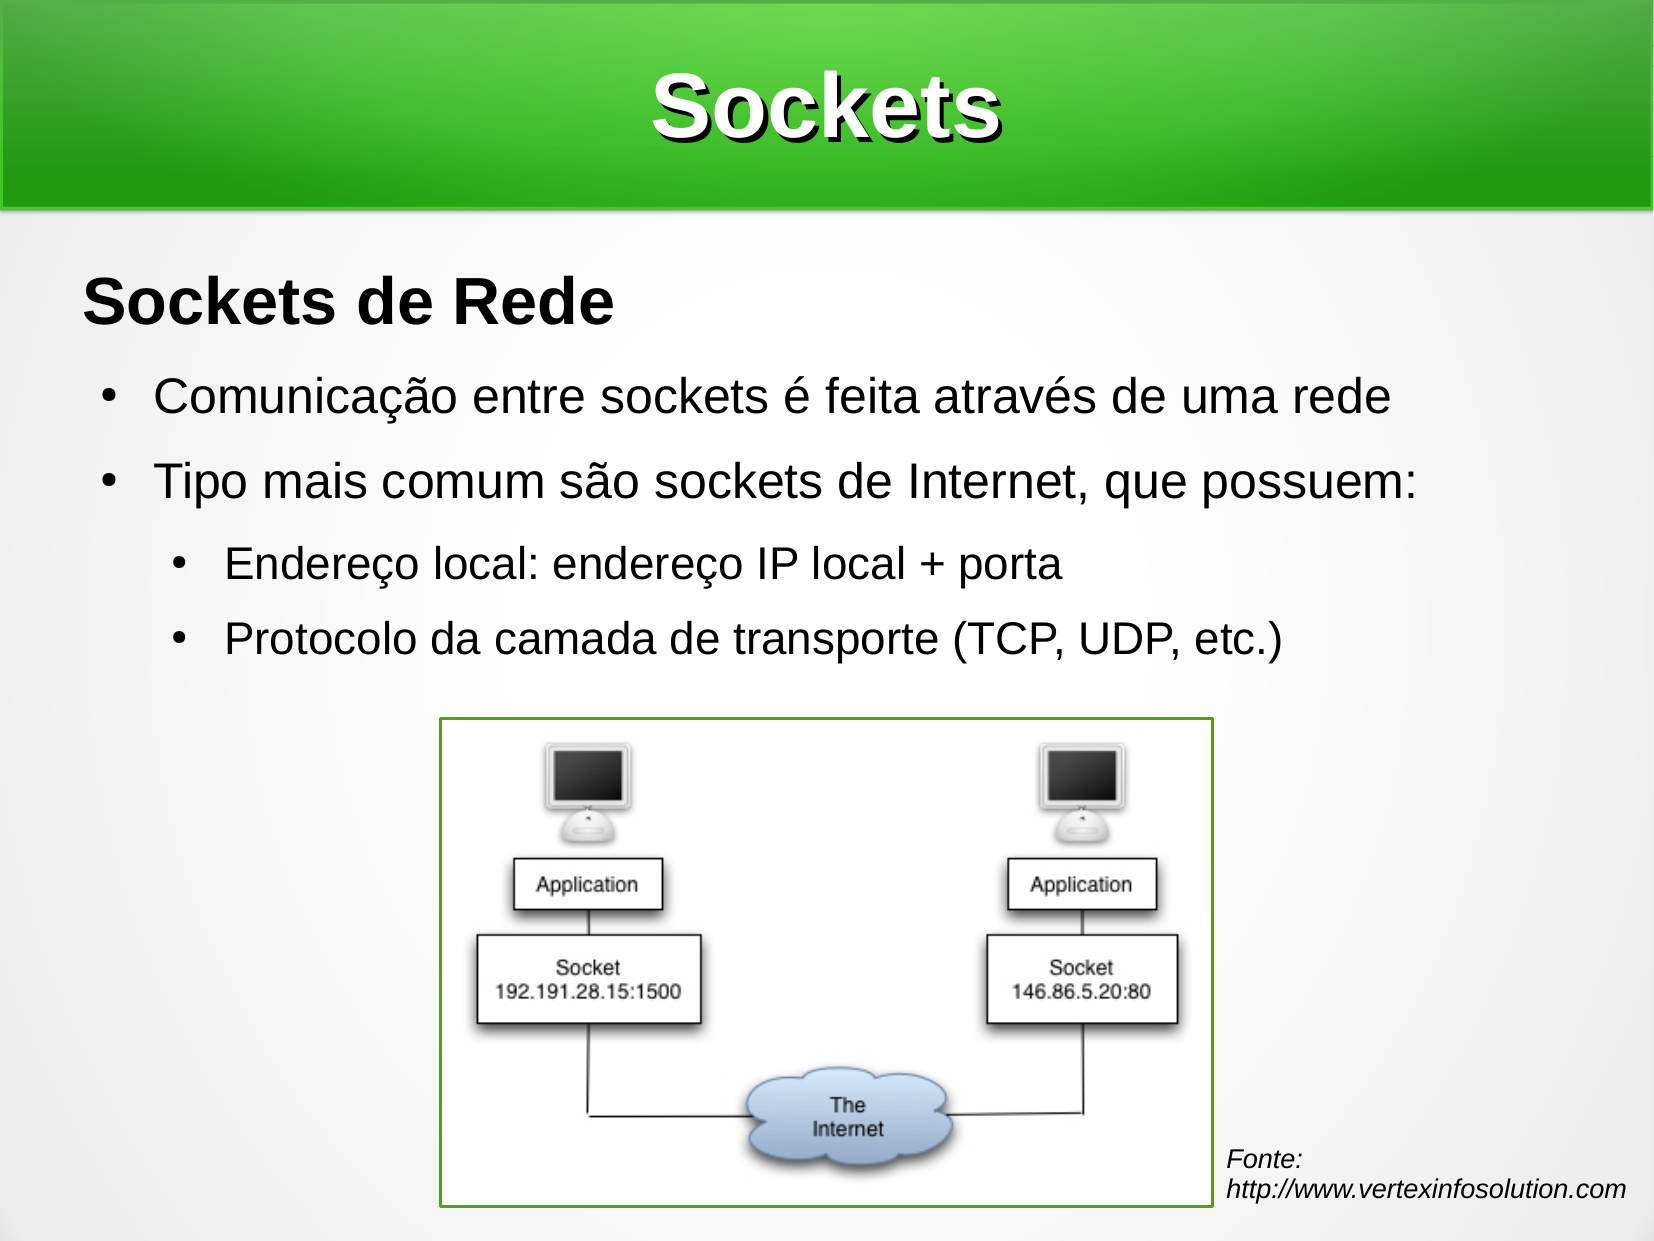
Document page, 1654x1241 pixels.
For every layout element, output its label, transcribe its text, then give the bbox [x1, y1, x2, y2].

list Sockets de Rede Comunicação entre sockets é feita através de uma rede Tipo mais comum são sockets de Internet, que possuem: Endereço local: endereço IP local + porta Protocolo da camada de transporte (TCP, UDP, etc.) [82, 263, 1571, 1171]
title Sockets [82, 35, 1571, 178]
text_box Fonte: http://www.vertexinfosolution.com [1211, 1136, 1654, 1216]
picture [442, 720, 1212, 1206]
